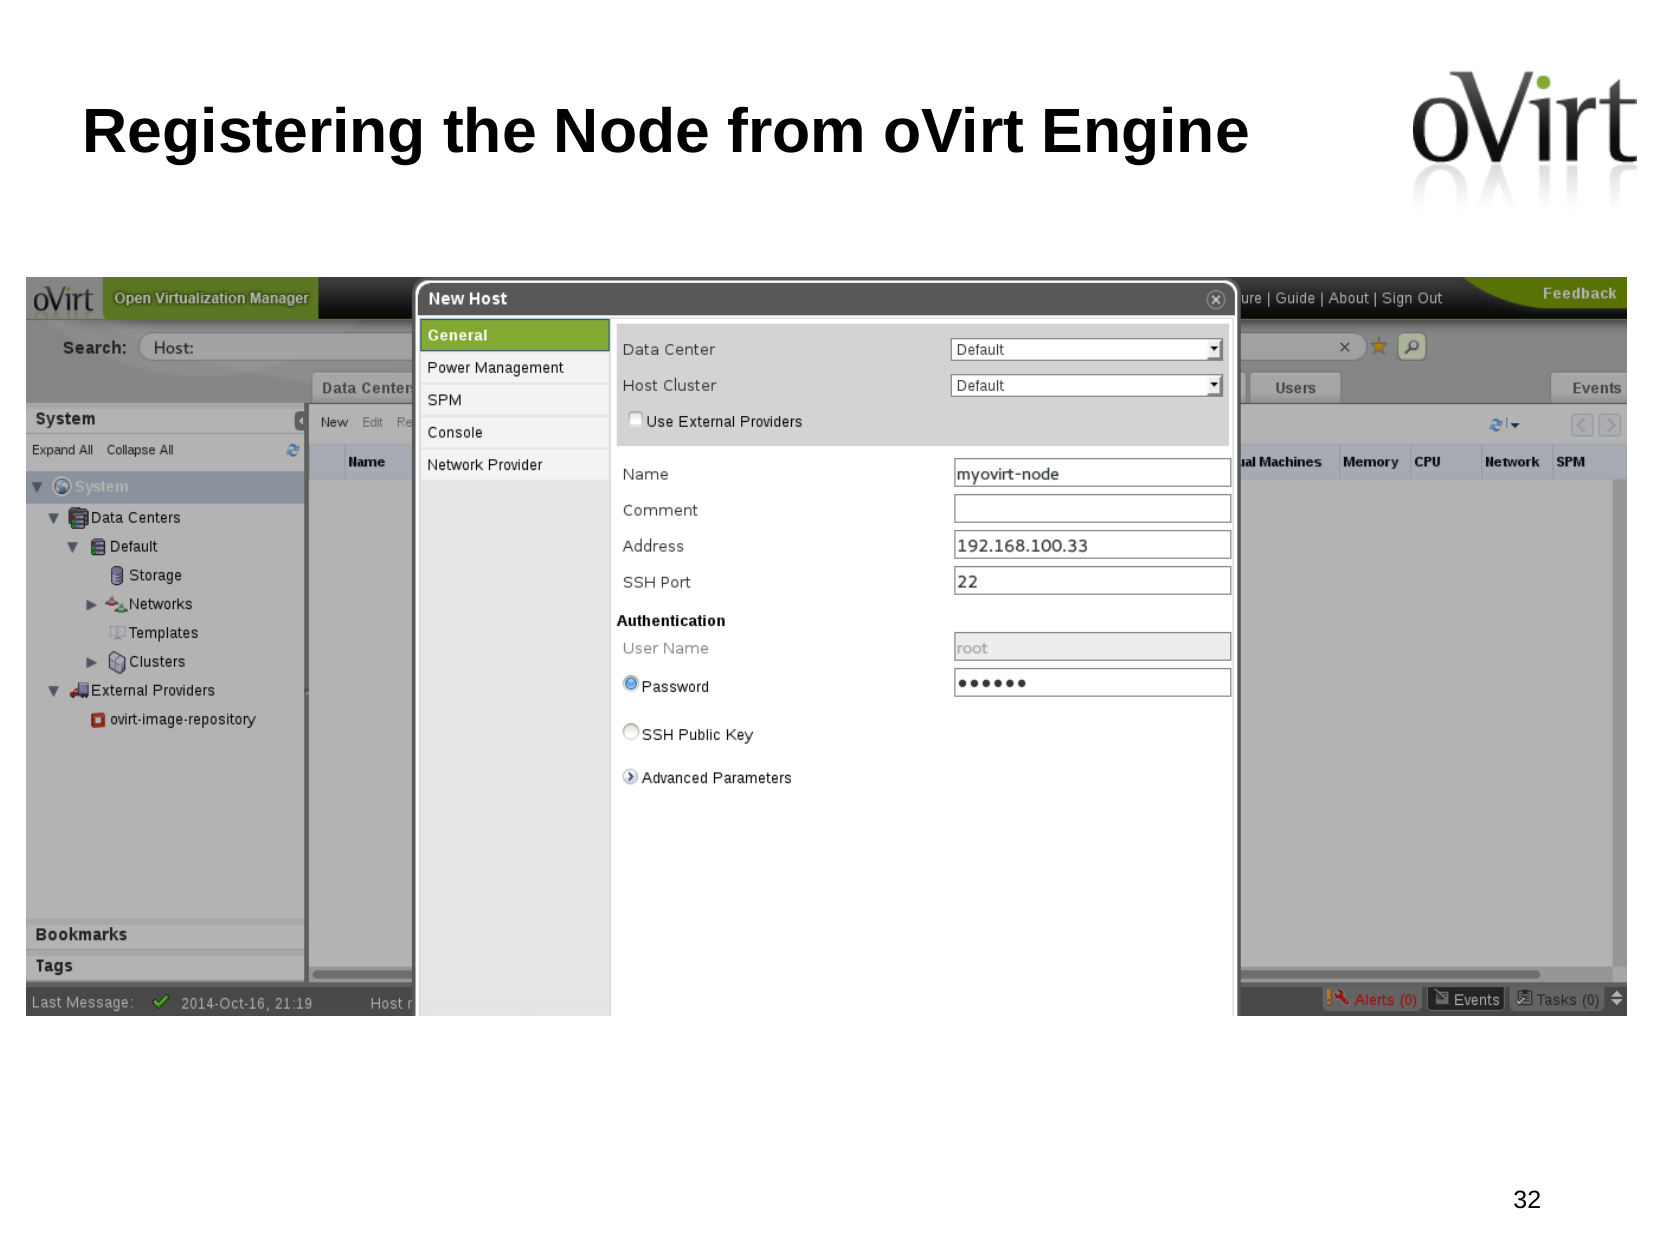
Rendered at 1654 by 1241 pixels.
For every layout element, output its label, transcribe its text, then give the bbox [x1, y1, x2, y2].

picture [1413, 63, 1637, 212]
picture [26, 277, 1627, 1016]
title Registering the Node from oVirt Engine [82, 37, 1378, 226]
